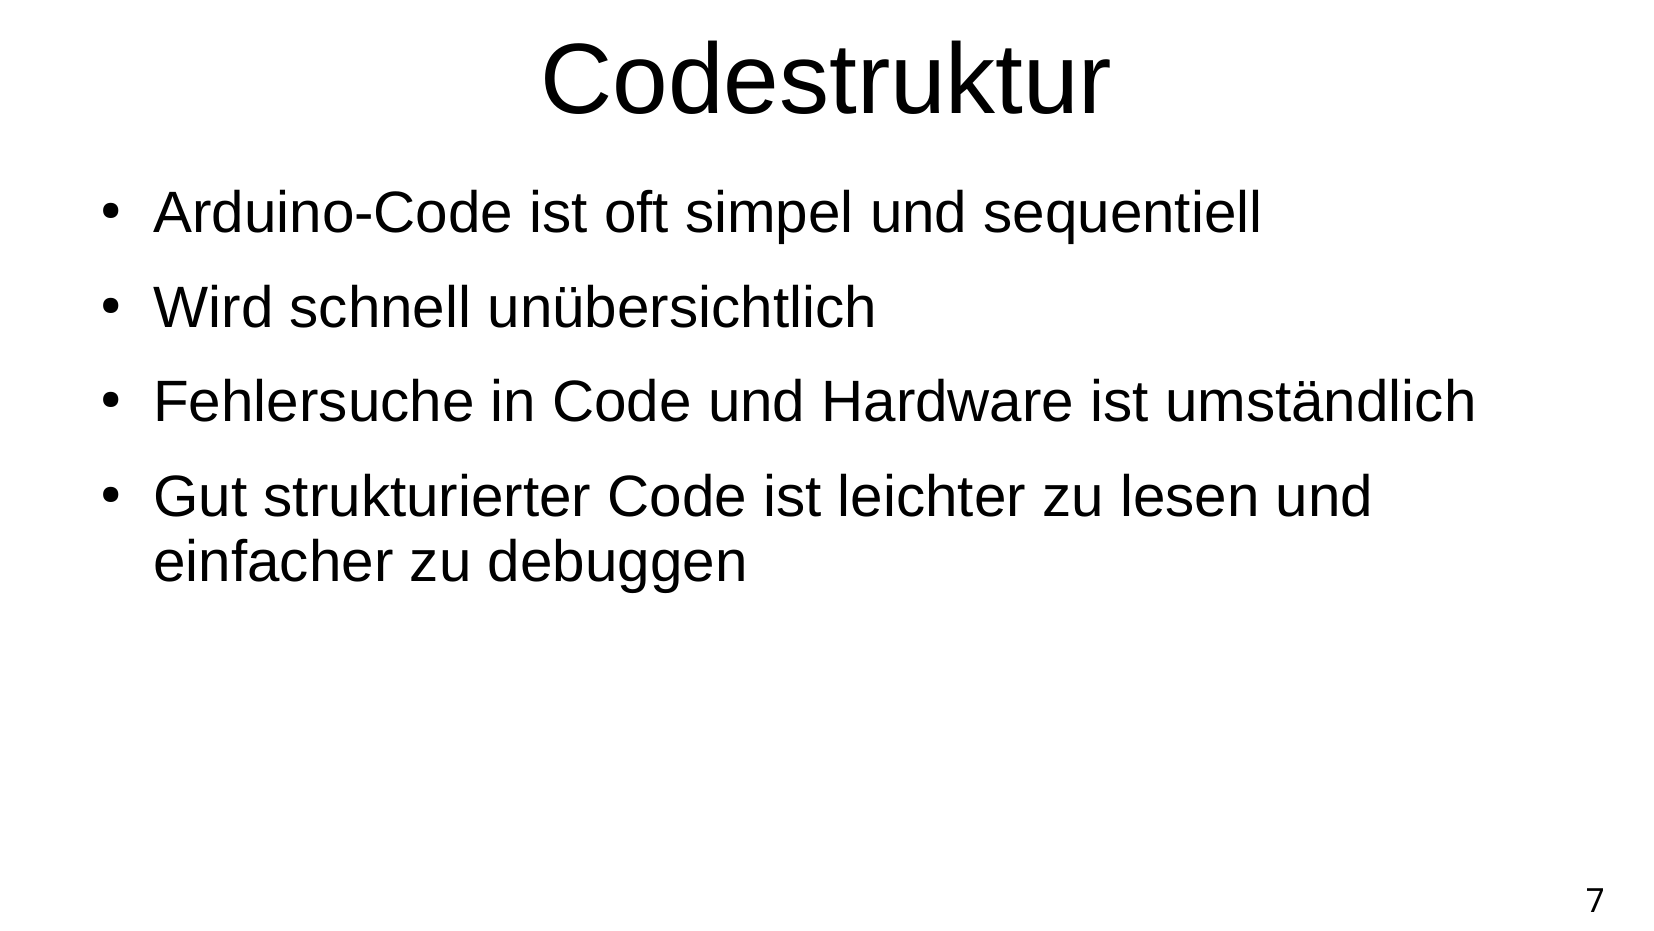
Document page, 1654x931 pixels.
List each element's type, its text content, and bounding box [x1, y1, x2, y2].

list Arduino-Code ist oft simpel und sequentiell Wird schnell unübersichtlich Fehlersuche in Code und Hardware ist umständlich Gut strukturierter Code ist leichter zu lesen und einfacher zu debuggen [82, 180, 1571, 811]
title Codestruktur [82, 1, 1571, 157]
